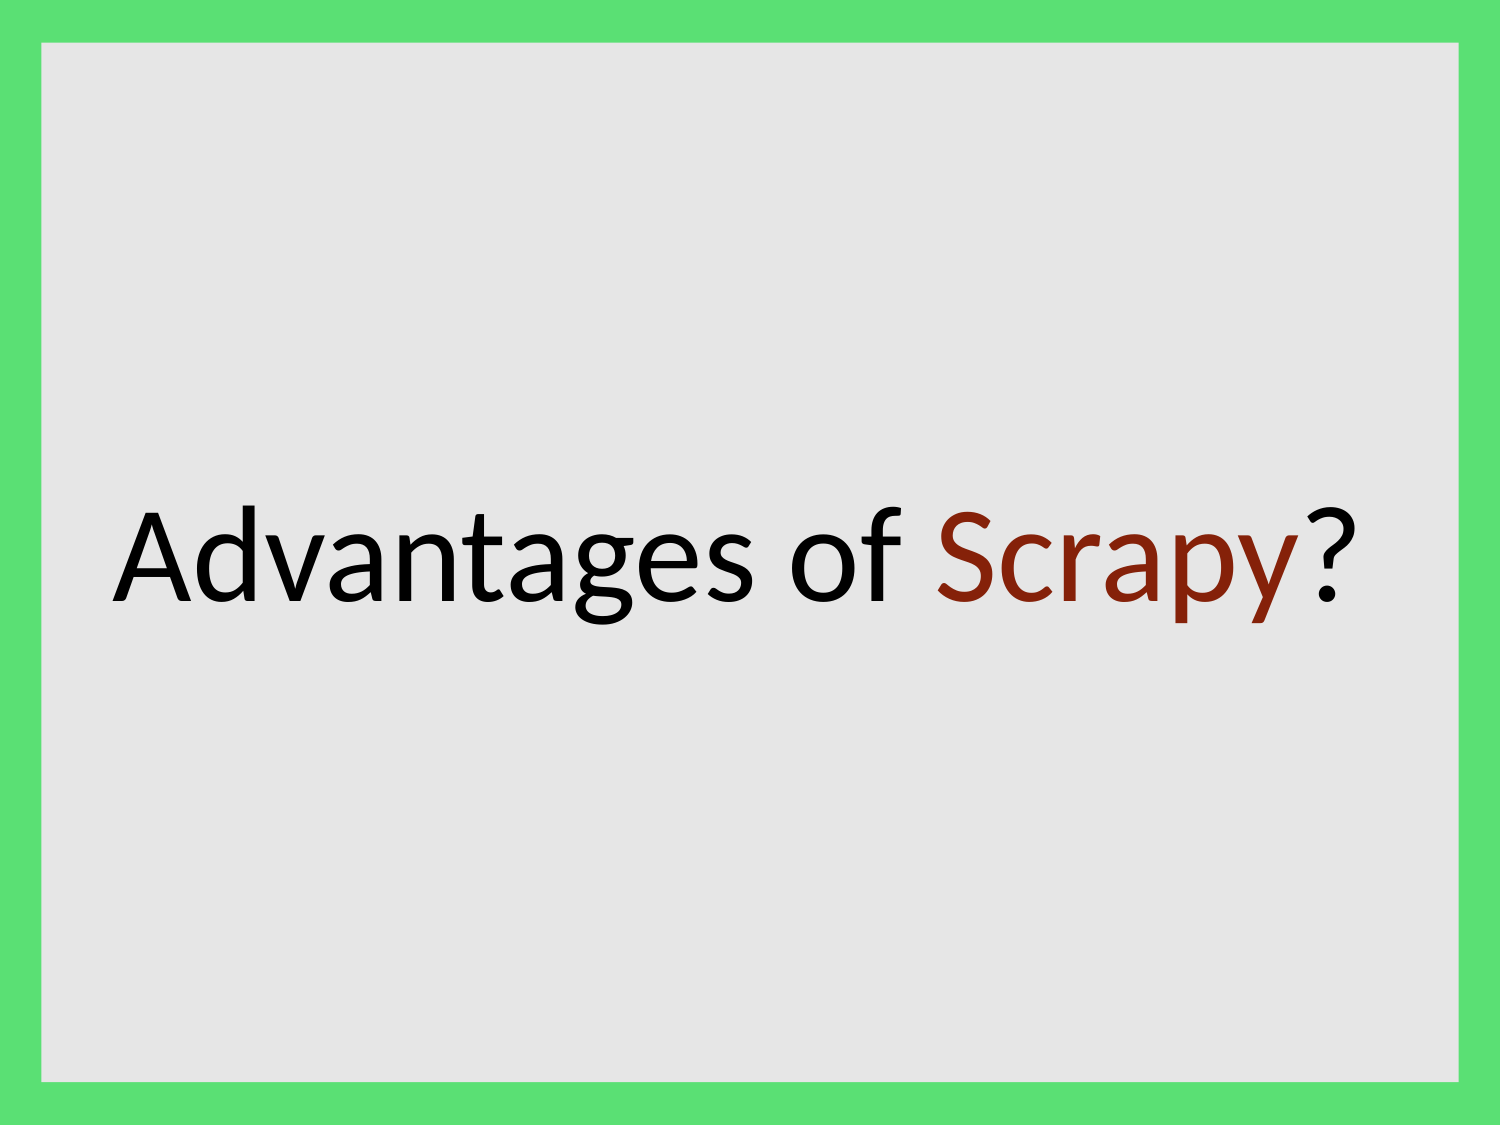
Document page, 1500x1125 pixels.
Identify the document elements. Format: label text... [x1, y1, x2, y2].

text_box [41, 42, 1459, 1083]
text_box Advantages of Scrapy? [41, 456, 1436, 636]
